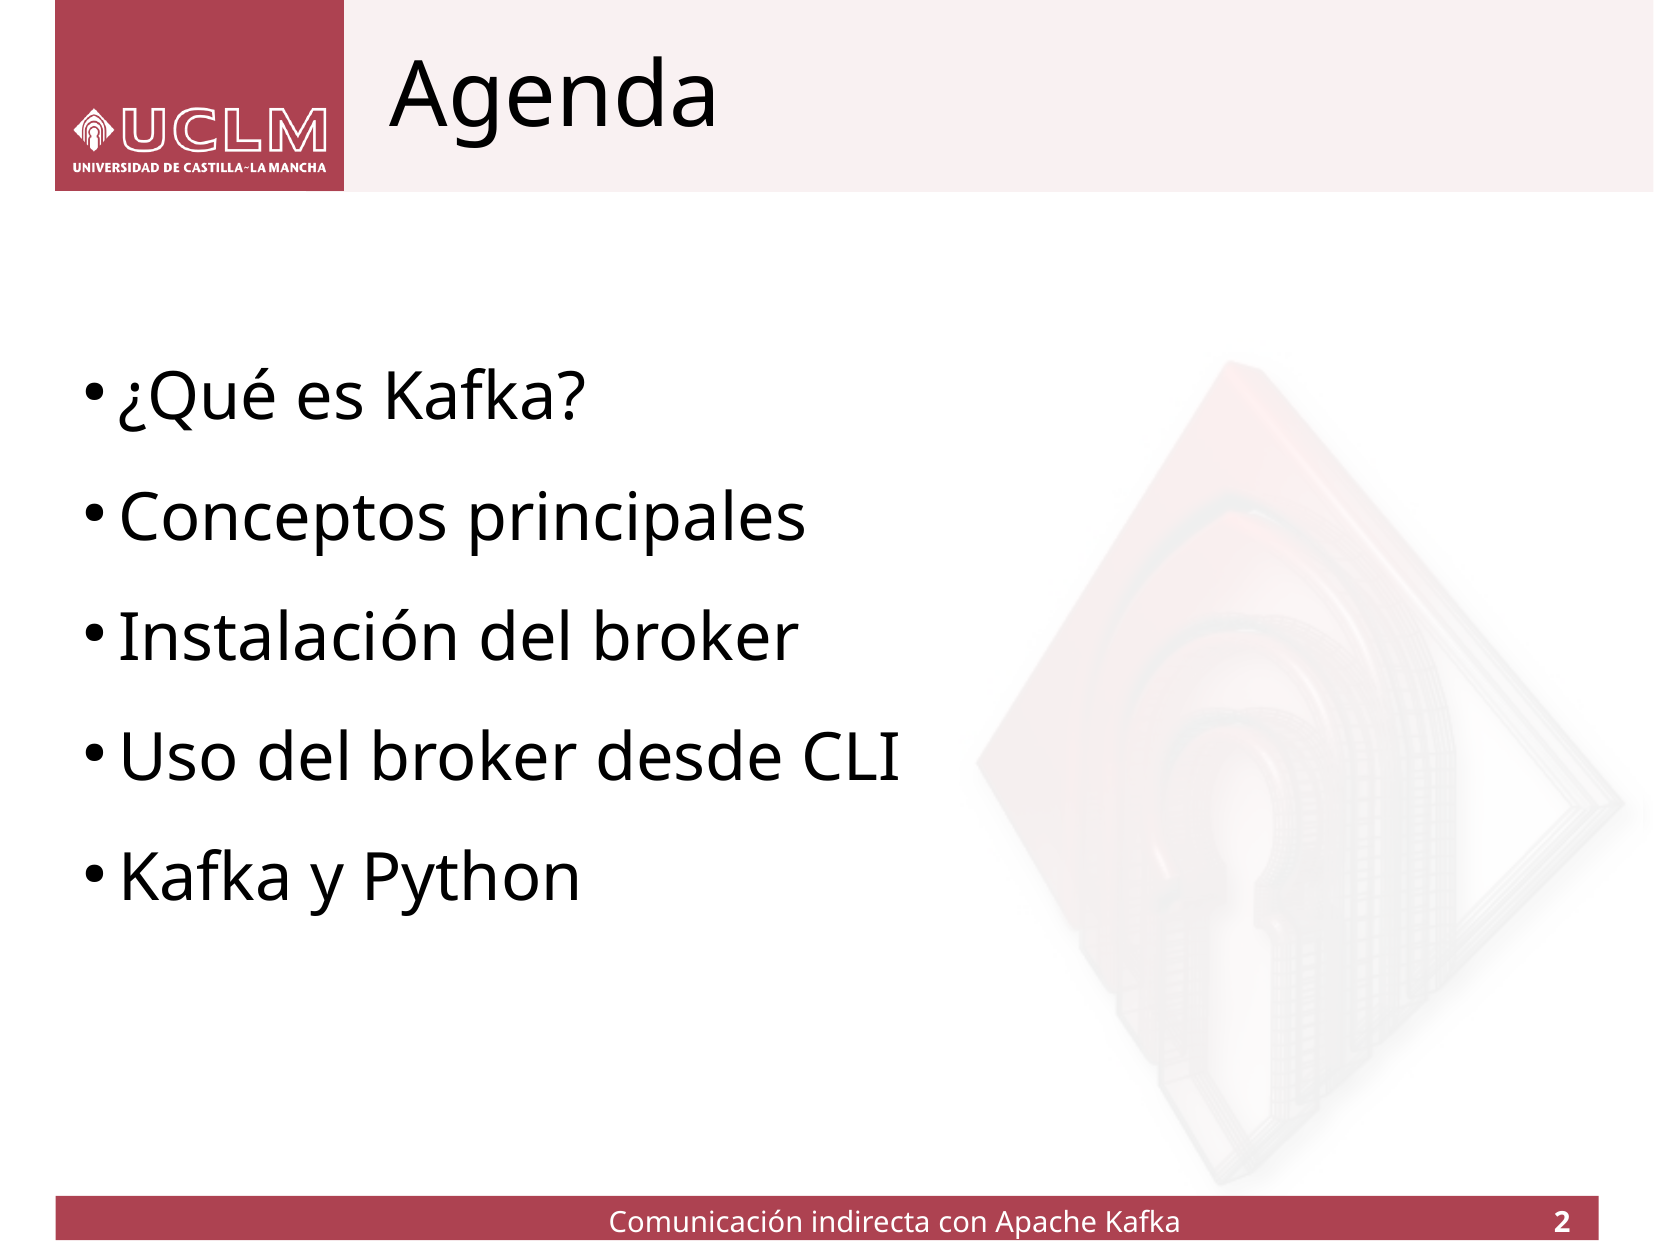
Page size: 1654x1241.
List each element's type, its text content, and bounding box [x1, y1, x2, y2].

list ¿Qué es Kafka? Conceptos principales Instalación del broker Uso del broker desde CLI Kafka y Python [82, 348, 1571, 949]
title Agenda [389, 7, 1615, 185]
picture [55, 0, 344, 191]
